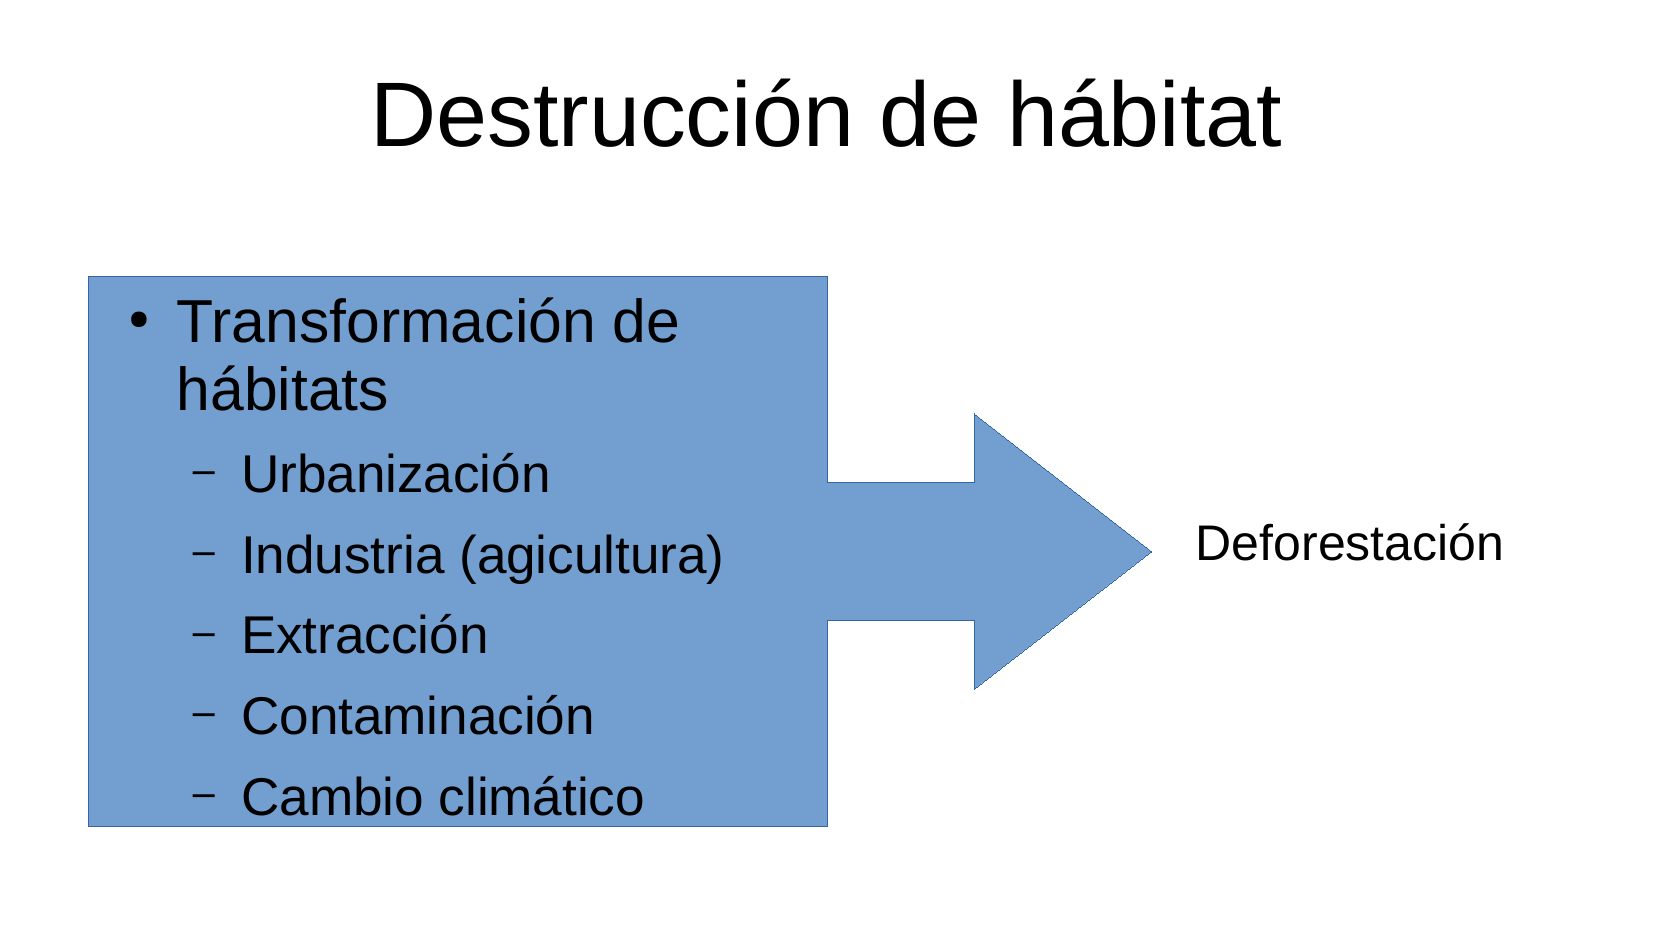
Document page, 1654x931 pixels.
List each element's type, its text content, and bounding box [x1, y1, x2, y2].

title Destrucción de hábitat [82, 37, 1571, 193]
list Transformación de hábitats Urbanización Industria (agicultura) Extracción Contaminación Cambio climático [112, 287, 798, 827]
text_box Deforestación [1181, 508, 1565, 579]
text_box [88, 276, 1152, 827]
